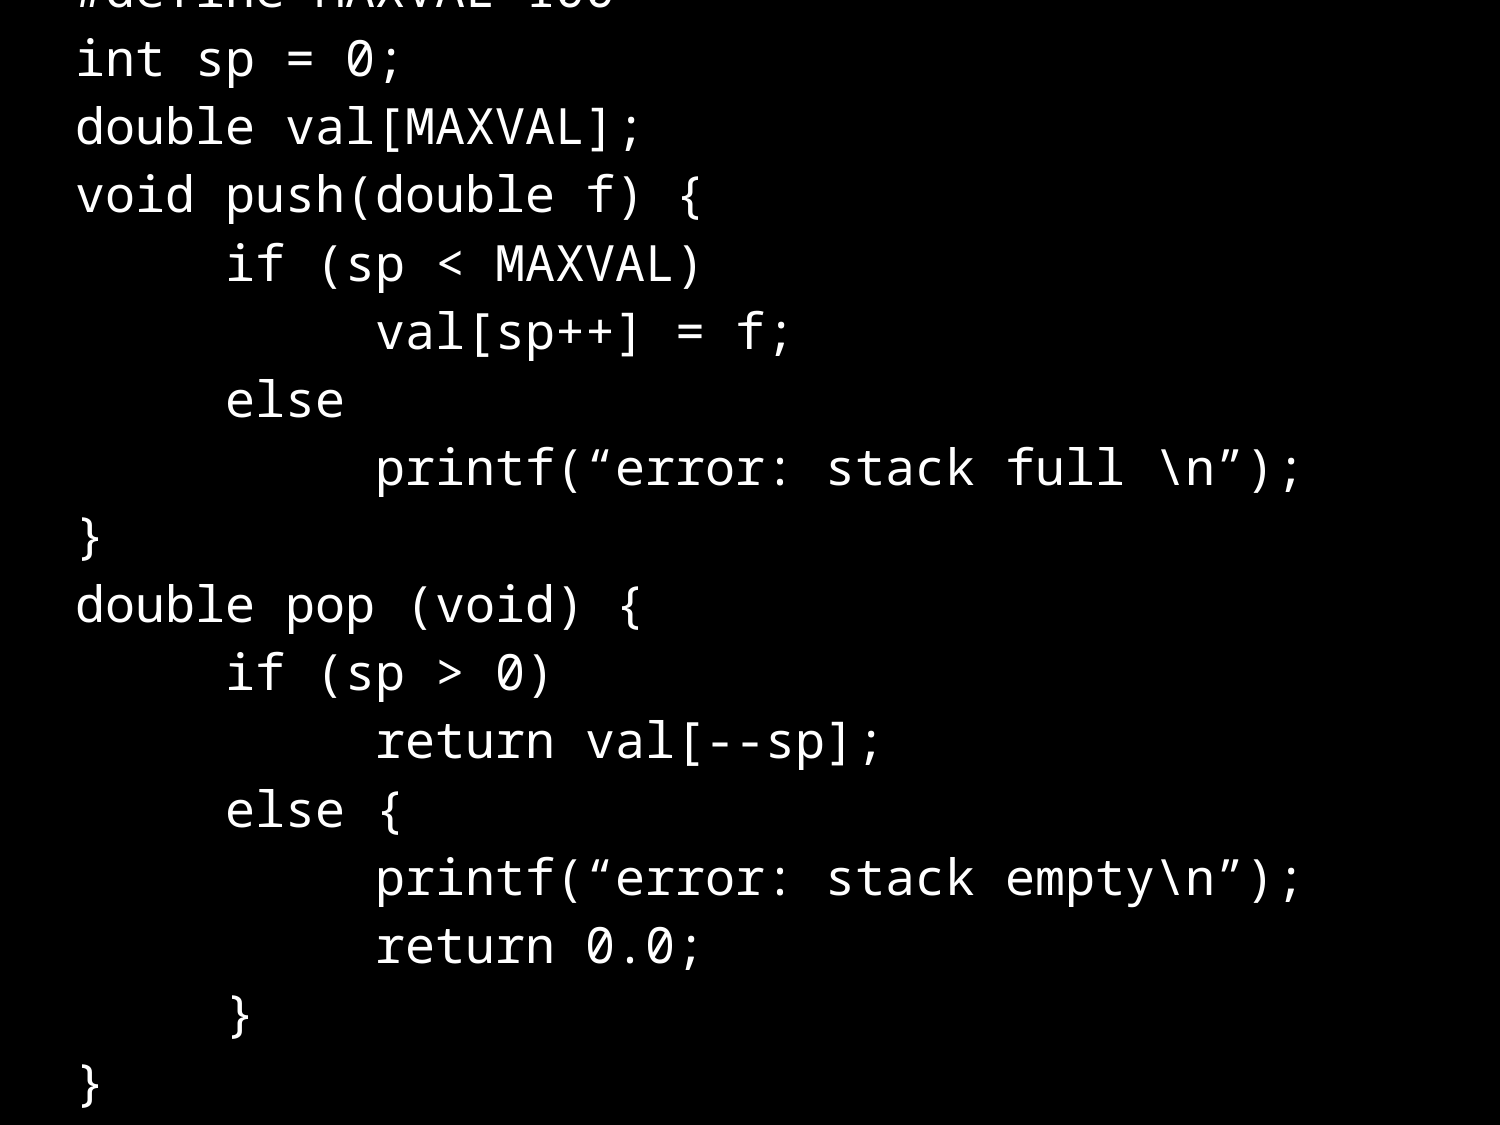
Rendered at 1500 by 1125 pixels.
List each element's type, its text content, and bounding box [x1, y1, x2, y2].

title #define MAXVAL 100 int sp = 0; double val[MAXVAL]; void push(double f) { if (sp < MAXVAL) val[sp++] = f; else printf(“error: stack full \n”); } double pop (void) { if (sp > 0) return val[--sp]; else { printf(“error: stack empty\n”); return 0.0; } } [75, 41, 1426, 1028]
